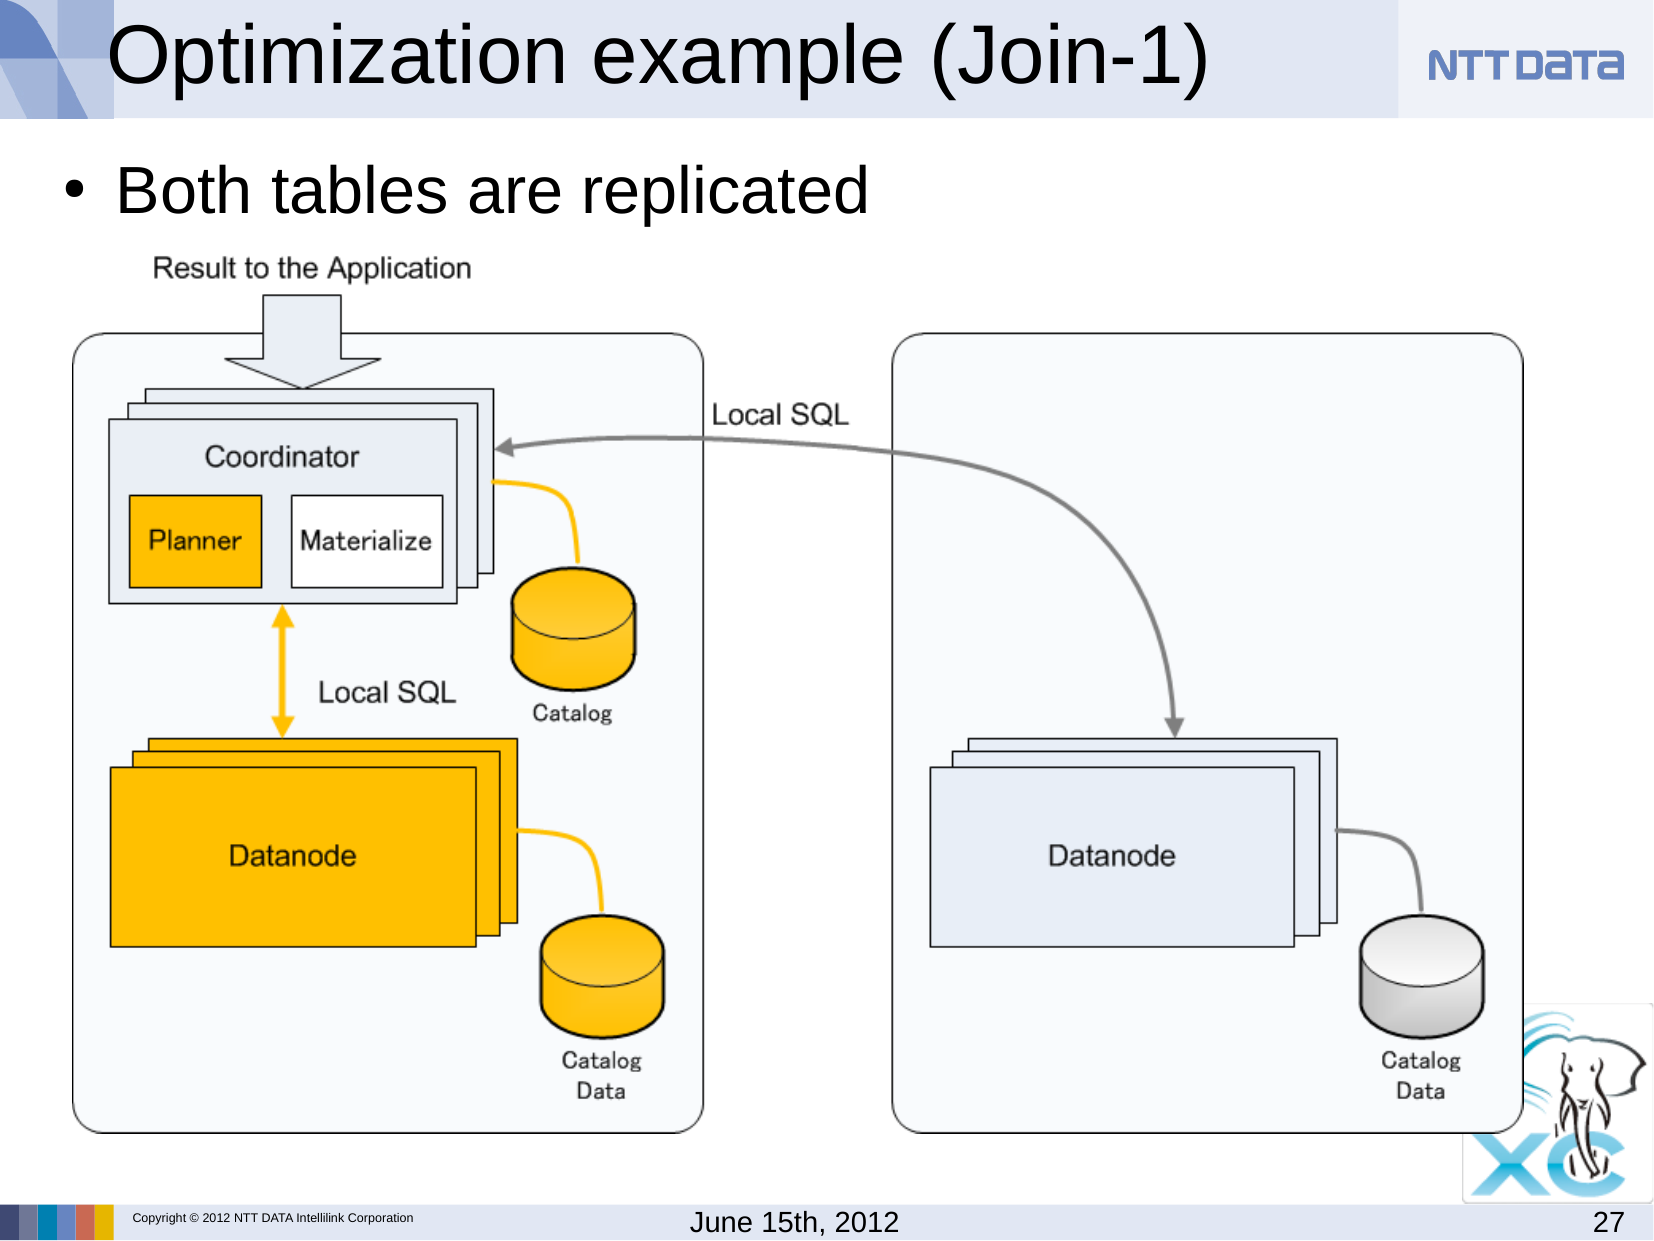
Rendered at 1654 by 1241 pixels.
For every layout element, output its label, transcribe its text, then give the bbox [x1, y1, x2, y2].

list Both tables are replicated [44, 153, 1501, 1182]
title Optimization example (Join-1) [106, 7, 1399, 101]
picture [0, 0, 114, 119]
picture [1429, 50, 1624, 80]
picture [72, 247, 1654, 1204]
